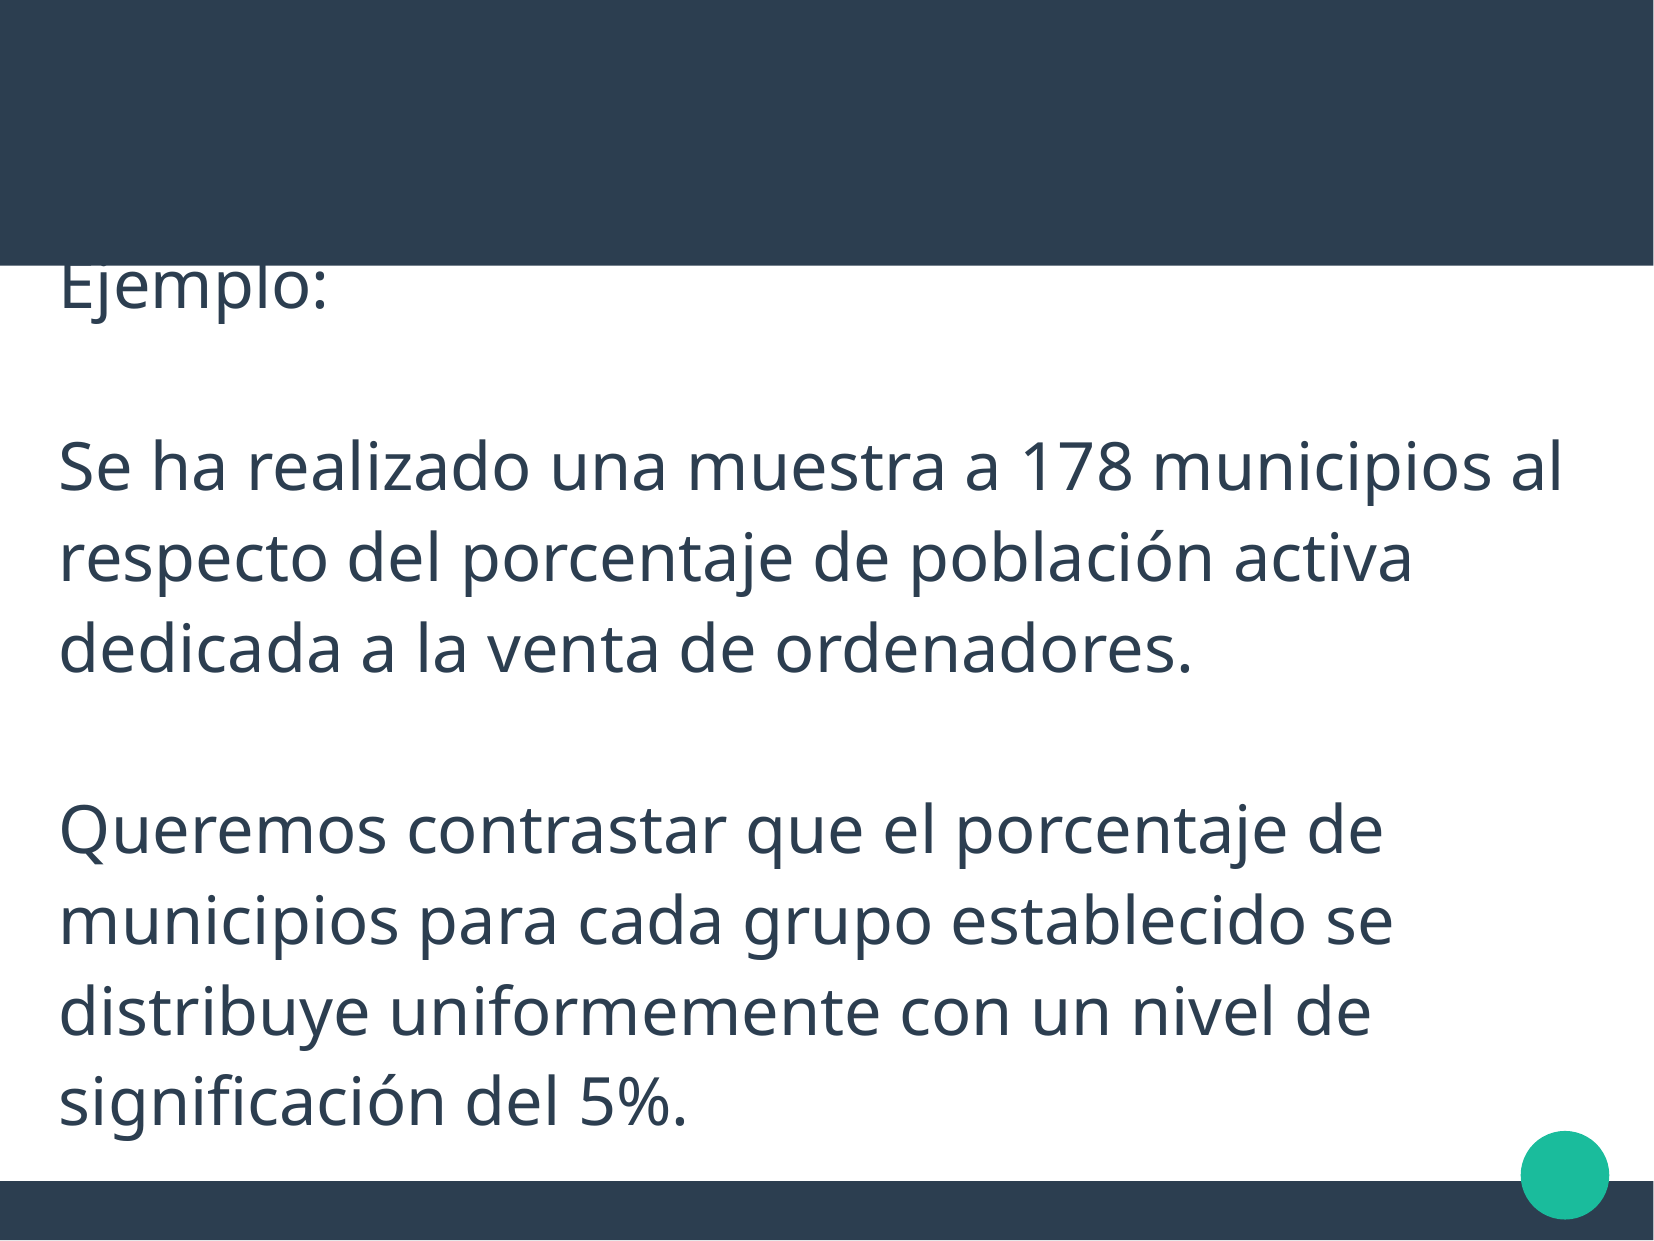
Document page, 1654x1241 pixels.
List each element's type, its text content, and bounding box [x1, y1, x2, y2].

subtitle Ejemplo: Se ha realizado una muestra a 178 municipios al respecto del porcentaje de población activa dedicada a la venta de ordenadores. Queremos contrastar que el porcentaje de municipios para cada grupo establecido se distribuye uniformemente con un nivel de significación del 5%. [59, 248, 1595, 1135]
